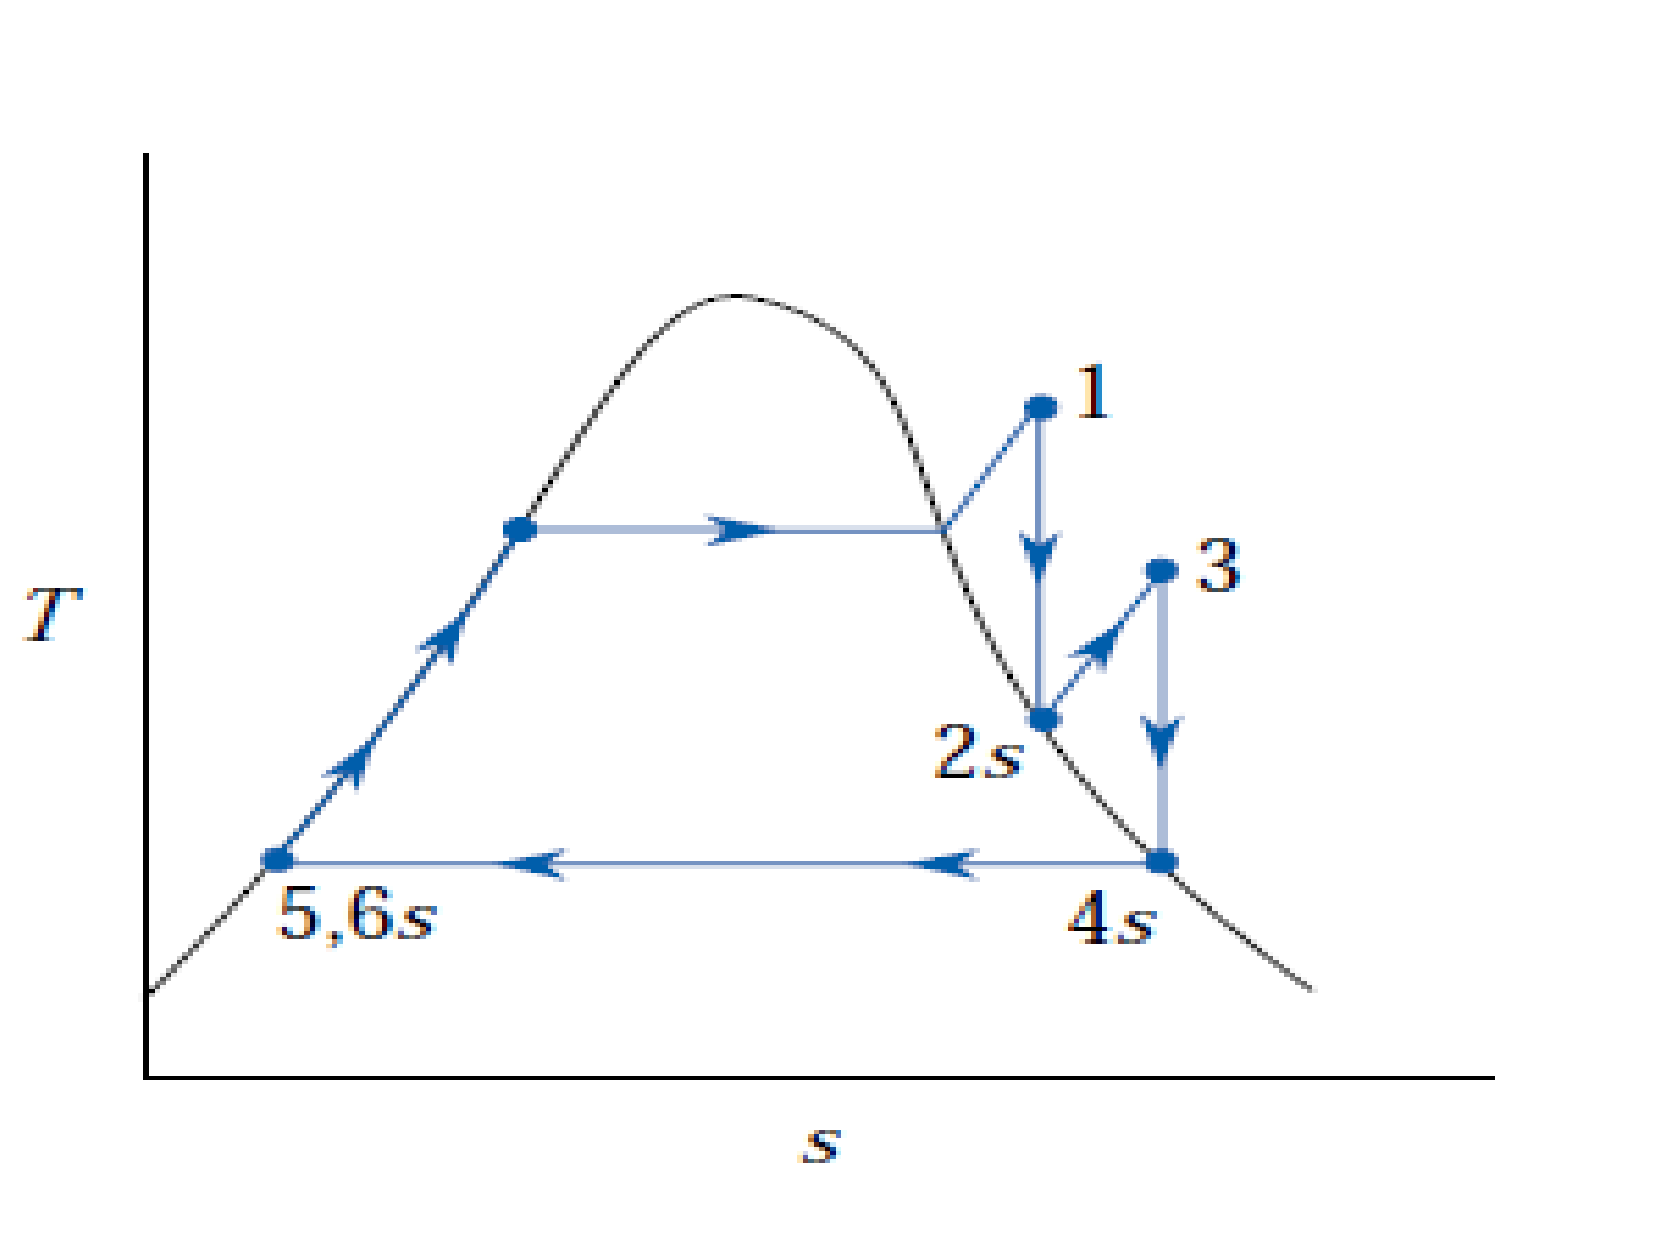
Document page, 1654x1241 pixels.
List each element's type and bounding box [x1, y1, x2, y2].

picture [0, 58, 1595, 1205]
